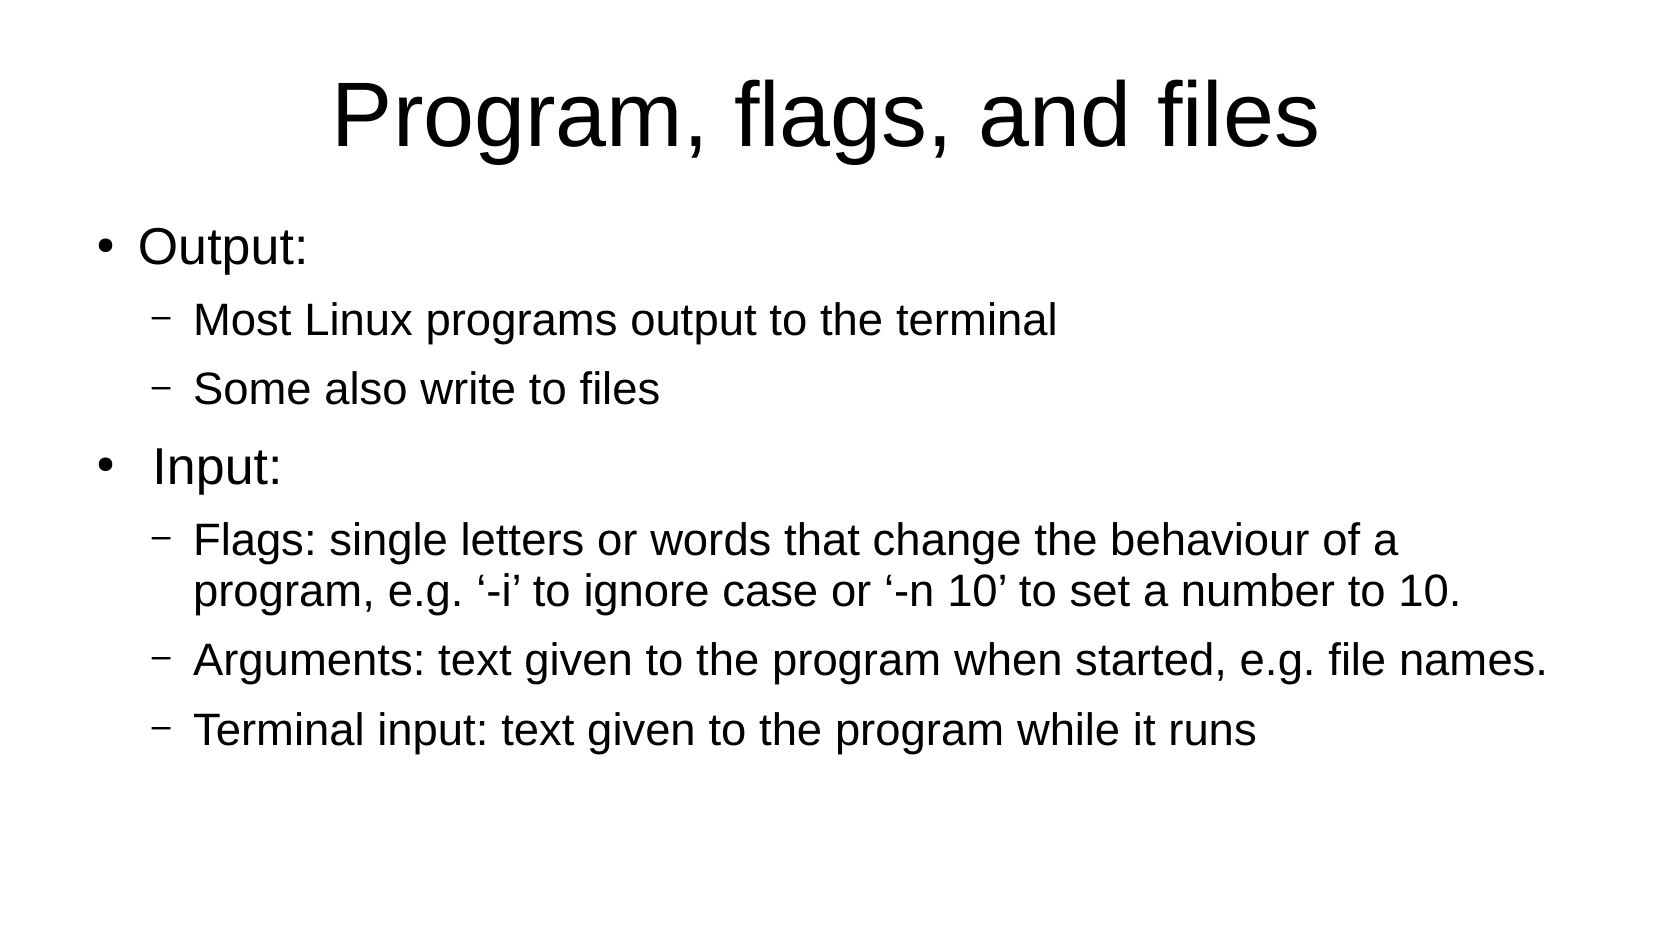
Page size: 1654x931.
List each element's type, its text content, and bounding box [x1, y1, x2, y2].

title Program, flags, and files [82, 37, 1571, 193]
list Output: Most Linux programs output to the terminal Some also write to files Input: Flags: single letters or words that change the behaviour of a program, e.g. ‘-i’ to ignore case or ‘-n 10’ to set a number to 10. Arguments: text given to the program when started, e.g. file names. Terminal input: text given to the program while it runs [82, 217, 1571, 758]
